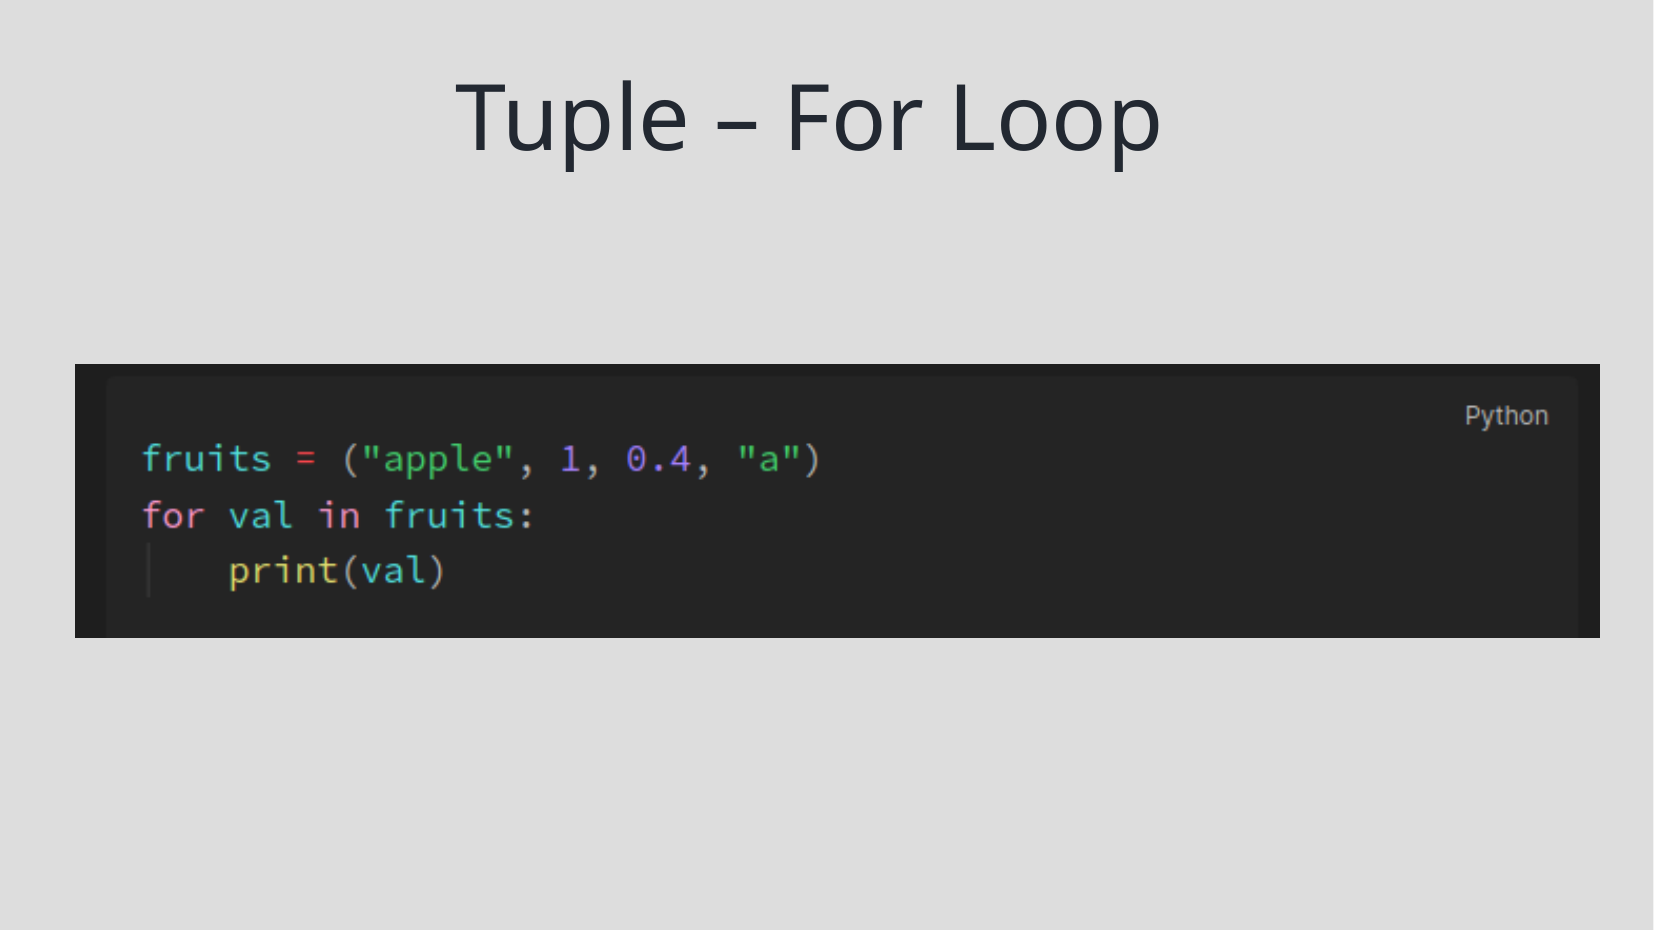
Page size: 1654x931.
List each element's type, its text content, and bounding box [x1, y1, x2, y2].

picture [75, 364, 1600, 638]
title Tuple – For Loop [82, 37, 1538, 193]
